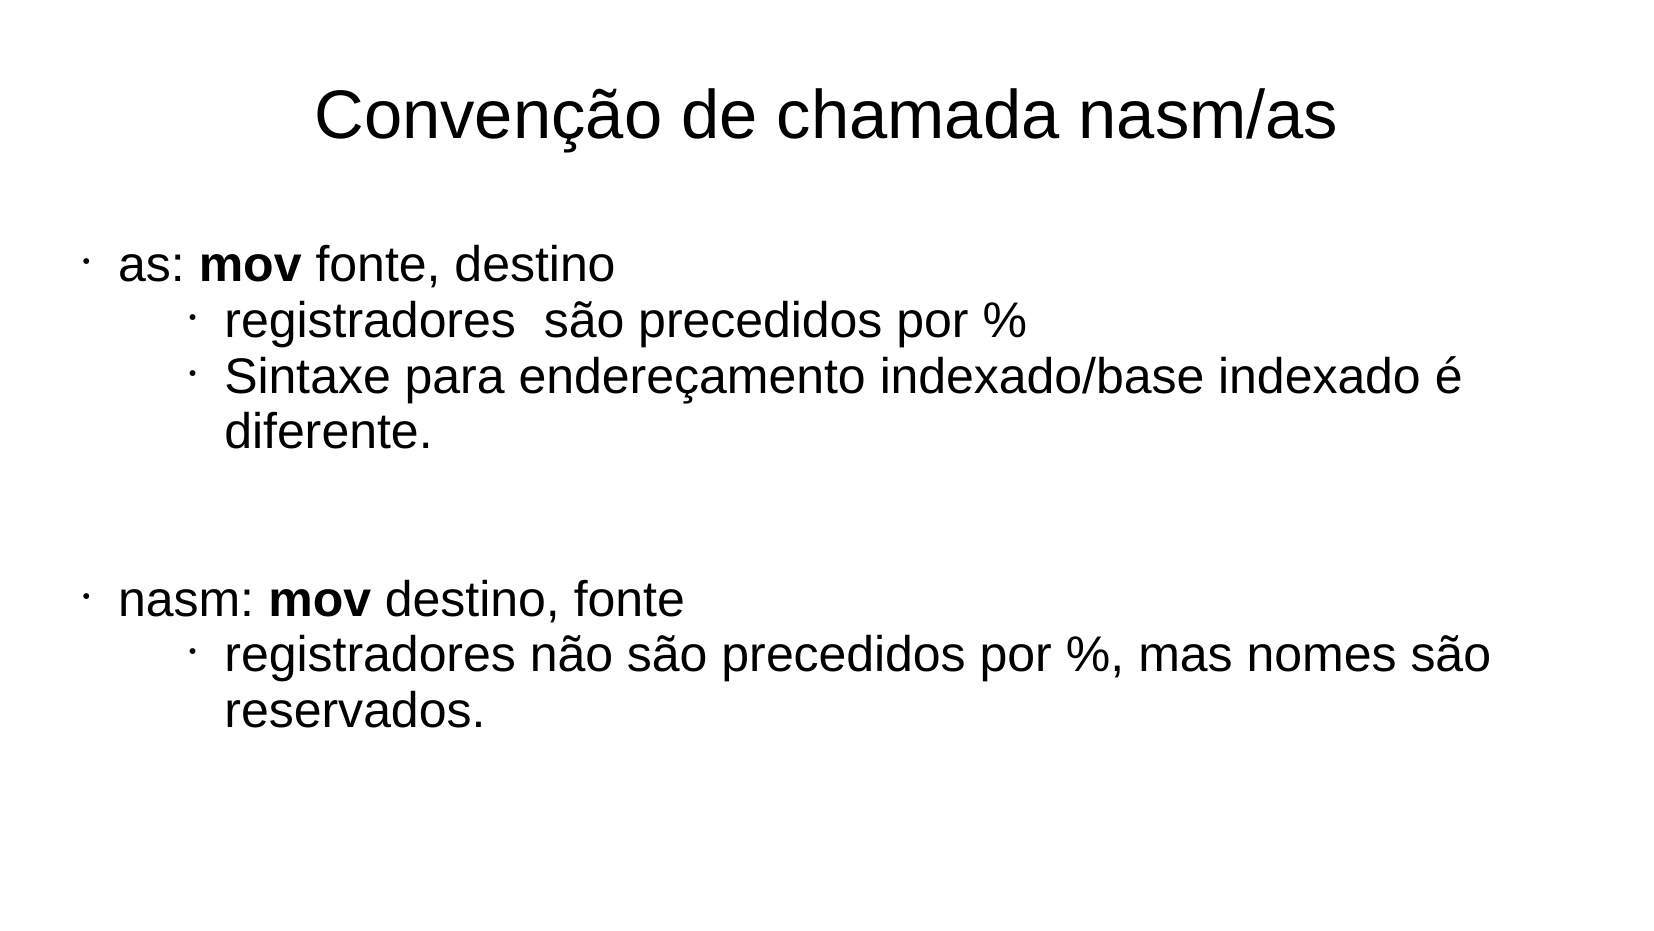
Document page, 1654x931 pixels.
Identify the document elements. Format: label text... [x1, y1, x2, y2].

subtitle as: mov fonte, destino registradores são precedidos por % Sintaxe para endereçamento indexado/base indexado é diferente. nasm: mov destino, fonte registradores não são precedidos por %, mas nomes são reservados. [82, 217, 1571, 758]
title Convenção de chamada nasm/as [82, 37, 1571, 193]
